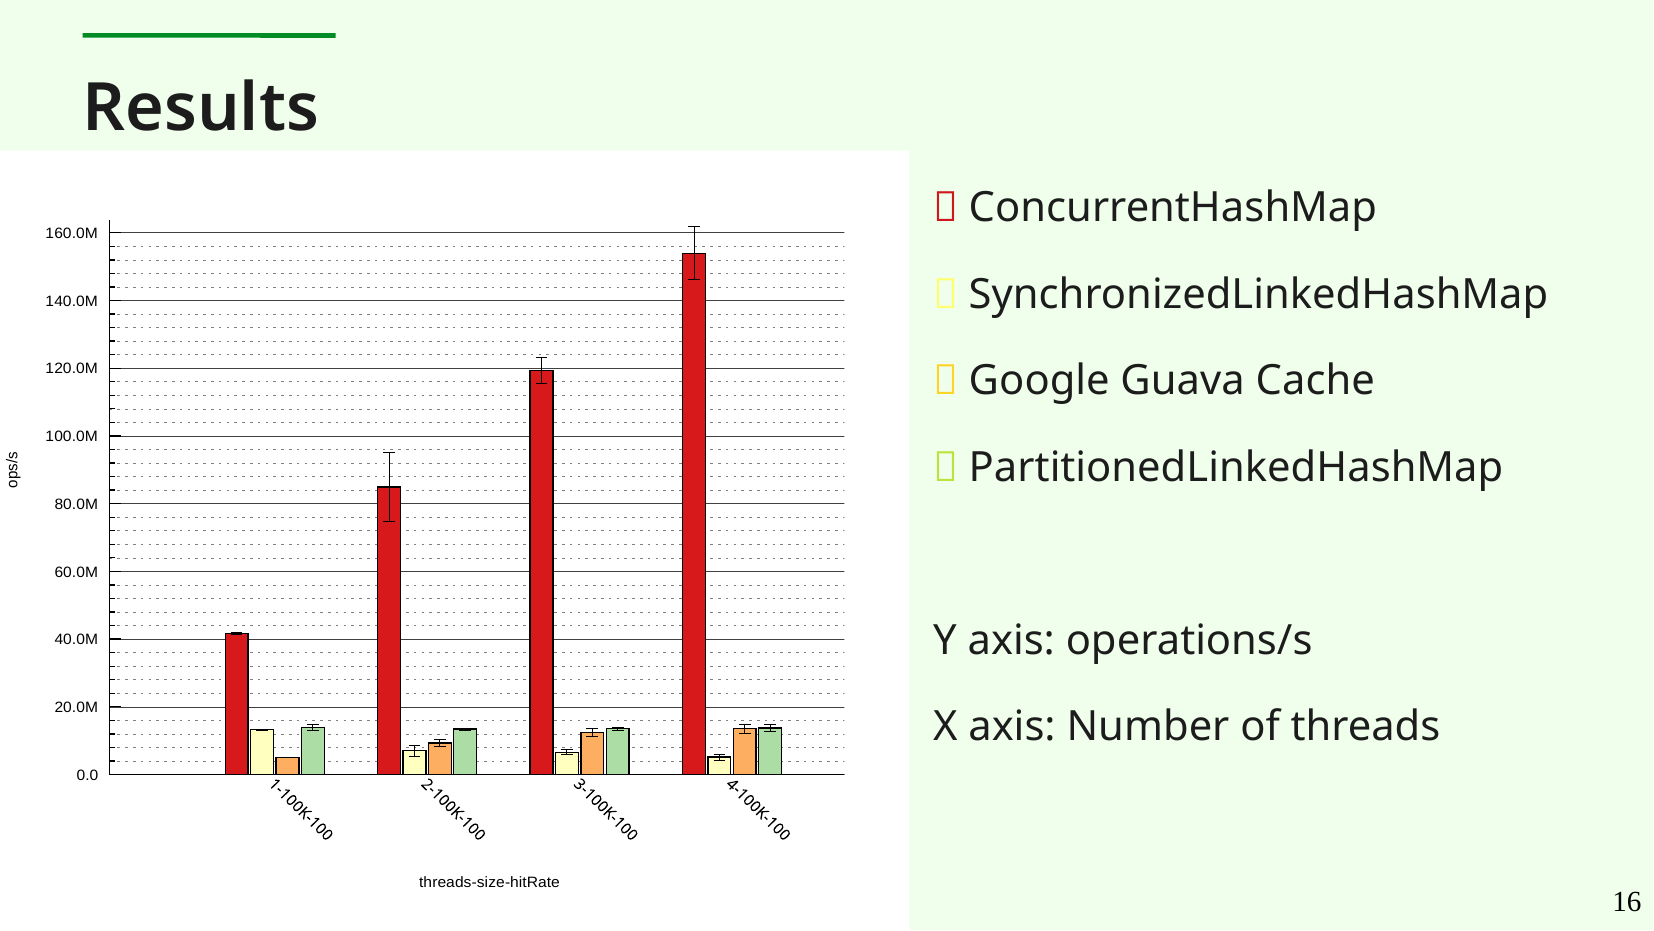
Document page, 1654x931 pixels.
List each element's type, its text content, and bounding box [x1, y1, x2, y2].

picture [0, 220, 845, 898]
text_box [0, 150, 910, 931]
list  ConcurrentHashMap  SynchronizedLinkedHashMap  Google Guava Cache  PartitionedLinkedHashMap Y axis: operations/s X axis: Number of threads [933, 177, 1571, 758]
title Results [82, 59, 1571, 193]
